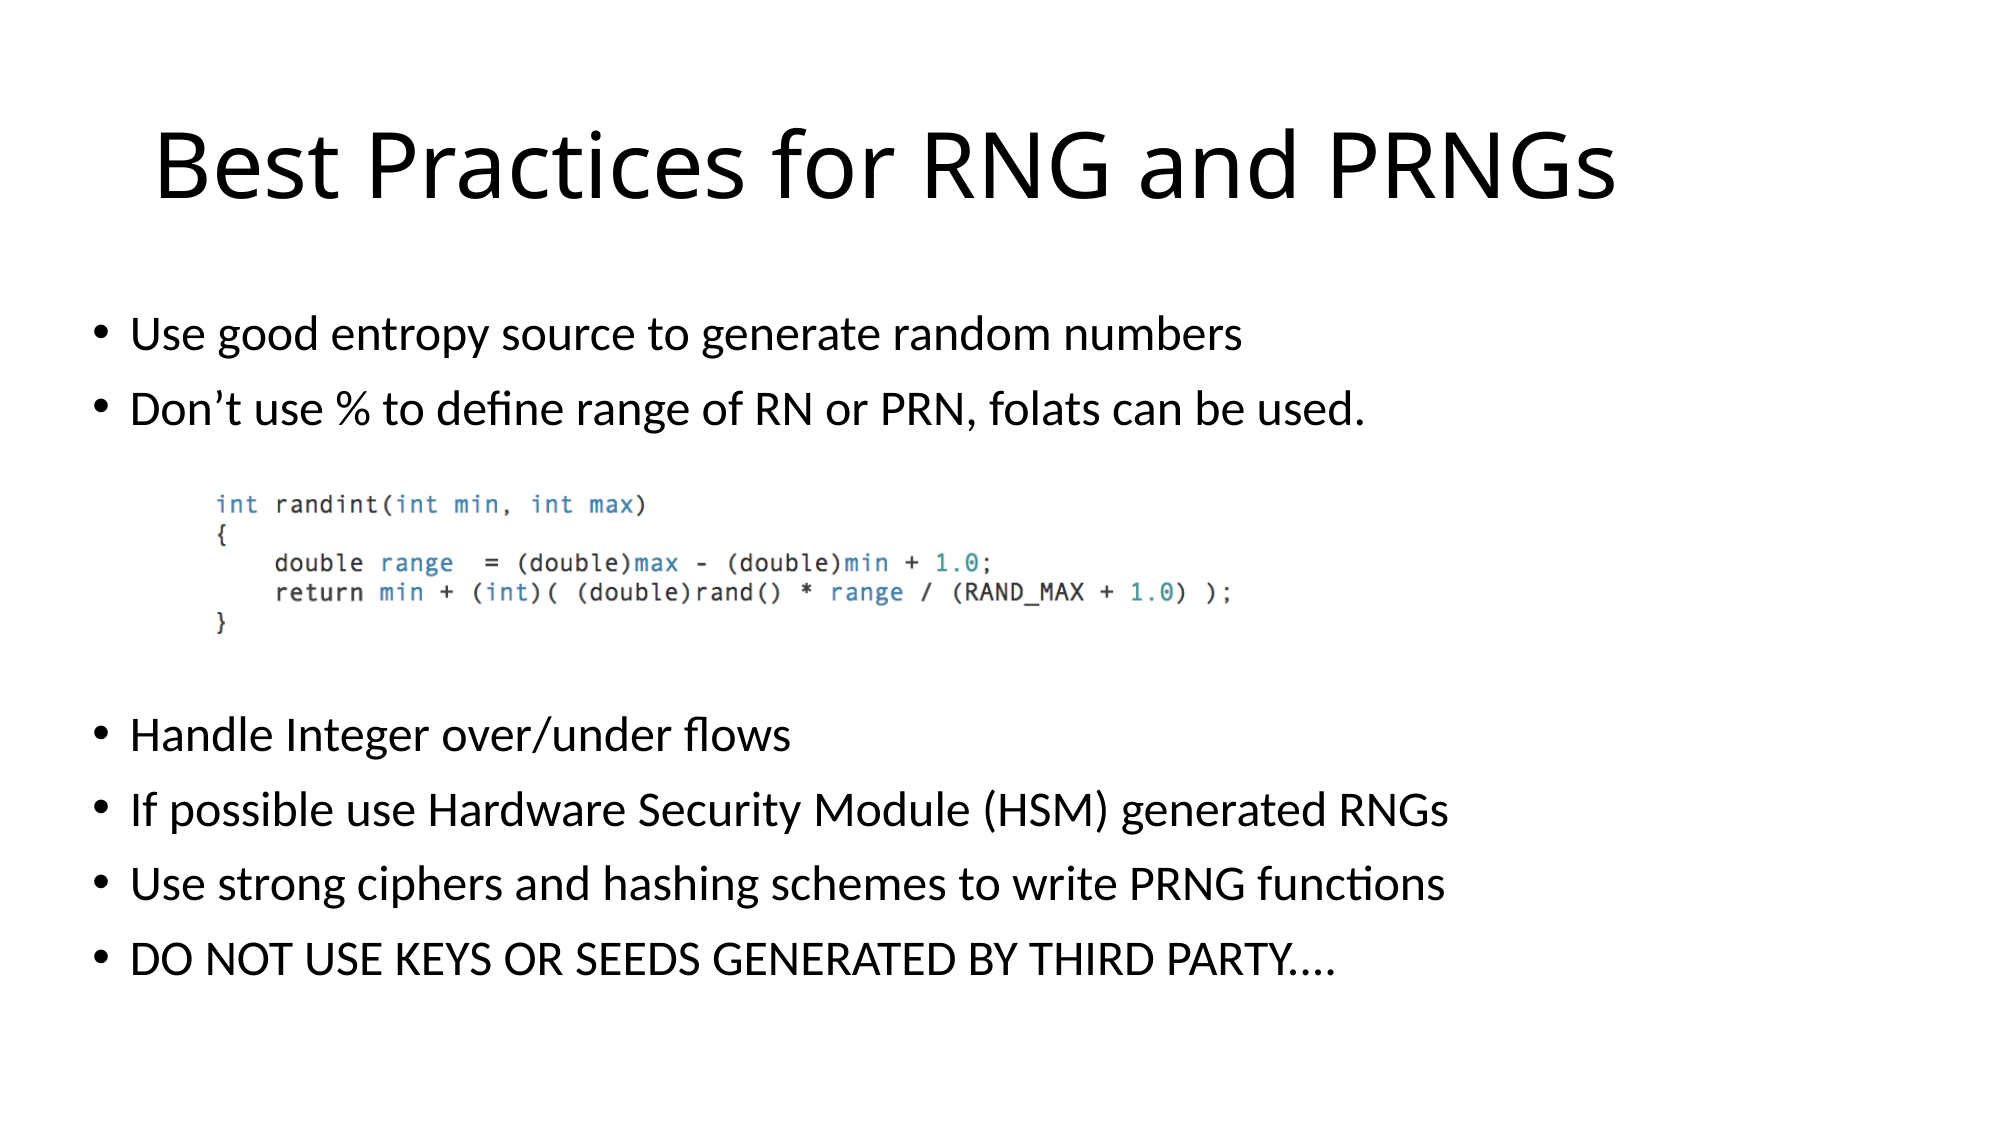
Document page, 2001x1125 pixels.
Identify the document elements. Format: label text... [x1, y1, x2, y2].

list Use good entropy source to generate random numbers Don’t use % to define range of RN or PRN, folats can be used. Handle Integer over/under flows If possible use Hardware Security Module (HSM) generated RNGs Use strong ciphers and hashing schemes to write PRNG functions DO NOT USE KEYS OR SEEDS GENERATED BY THIRD PARTY.... [77, 299, 1927, 1001]
picture [202, 473, 1282, 657]
title Best Practices for RNG and PRNGs [137, 59, 1863, 278]
